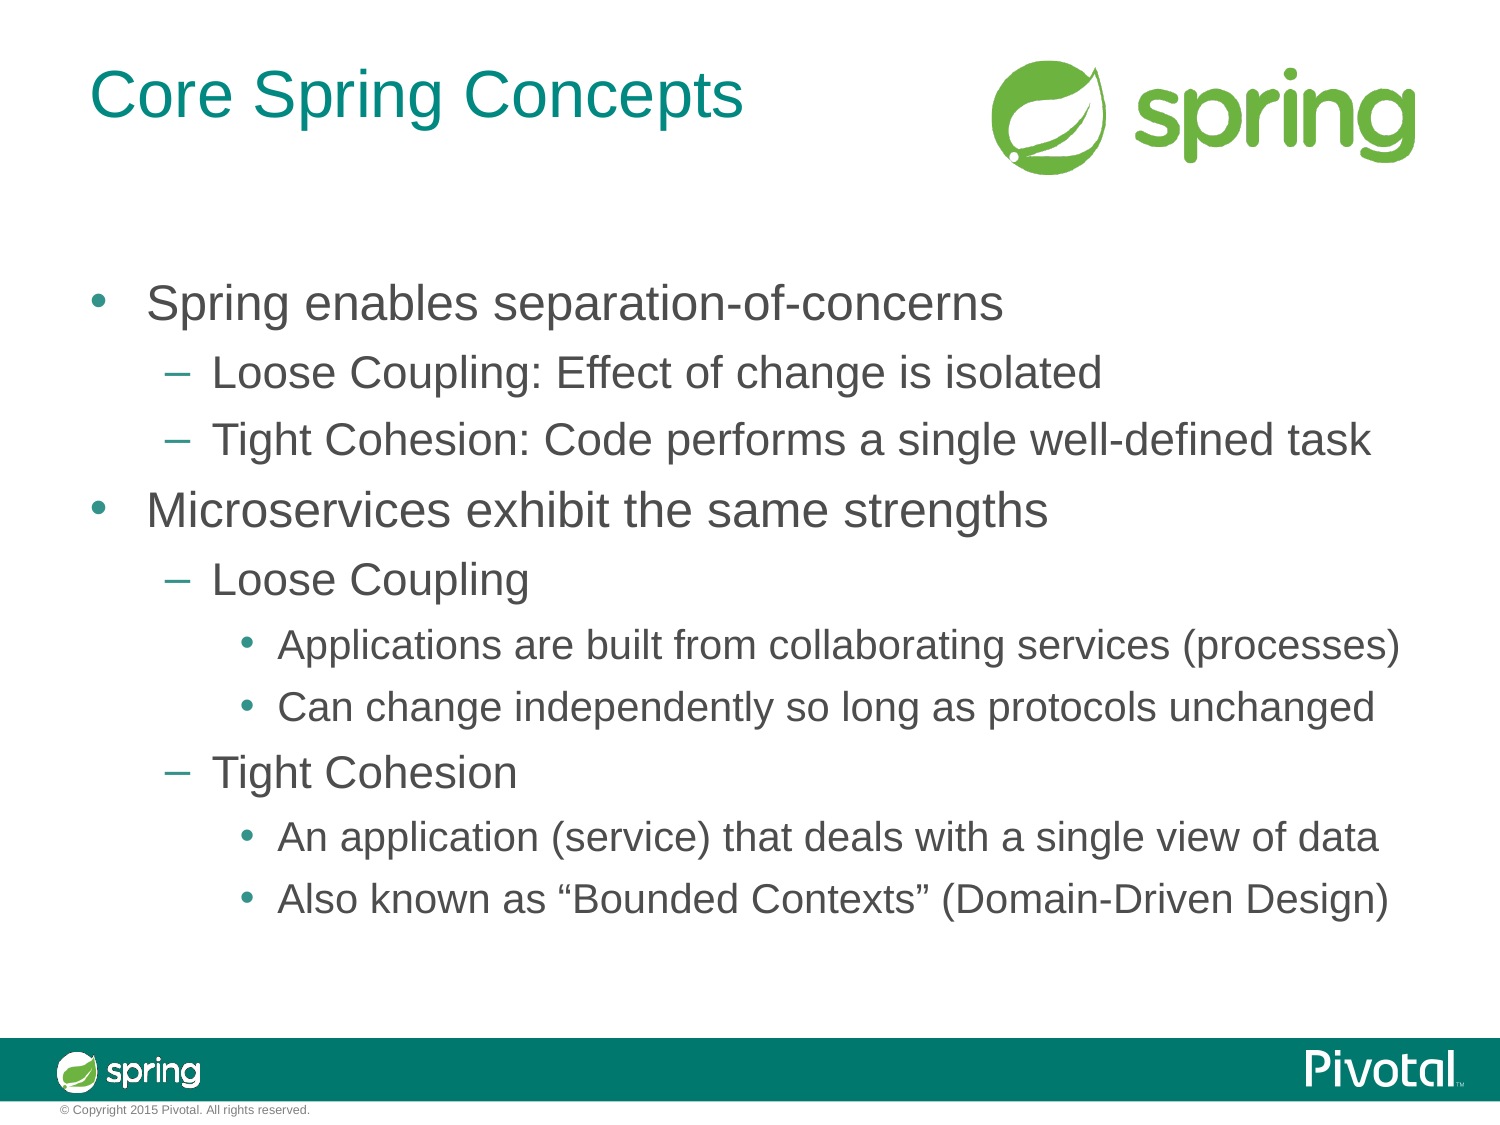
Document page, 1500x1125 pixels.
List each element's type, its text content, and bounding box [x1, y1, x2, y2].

picture [32, 1041, 210, 1103]
title Core Spring Concepts [75, 37, 1426, 225]
list Spring enables separation-of-concerns Loose Coupling: Effect of change is isolated Tight Cohesion: Code performs a single well-defined task Microservices exhibit the same strengths Loose Coupling Applications are built from collaborating services (processes) Can change independently so long as protocols unchanged Tight Cohesion An application (service) that deals with a single view of data Also known as “Bounded Contexts” (Domain-Driven Design) [75, 262, 1426, 1013]
picture [1306, 1050, 1464, 1087]
picture [990, 58, 1416, 177]
